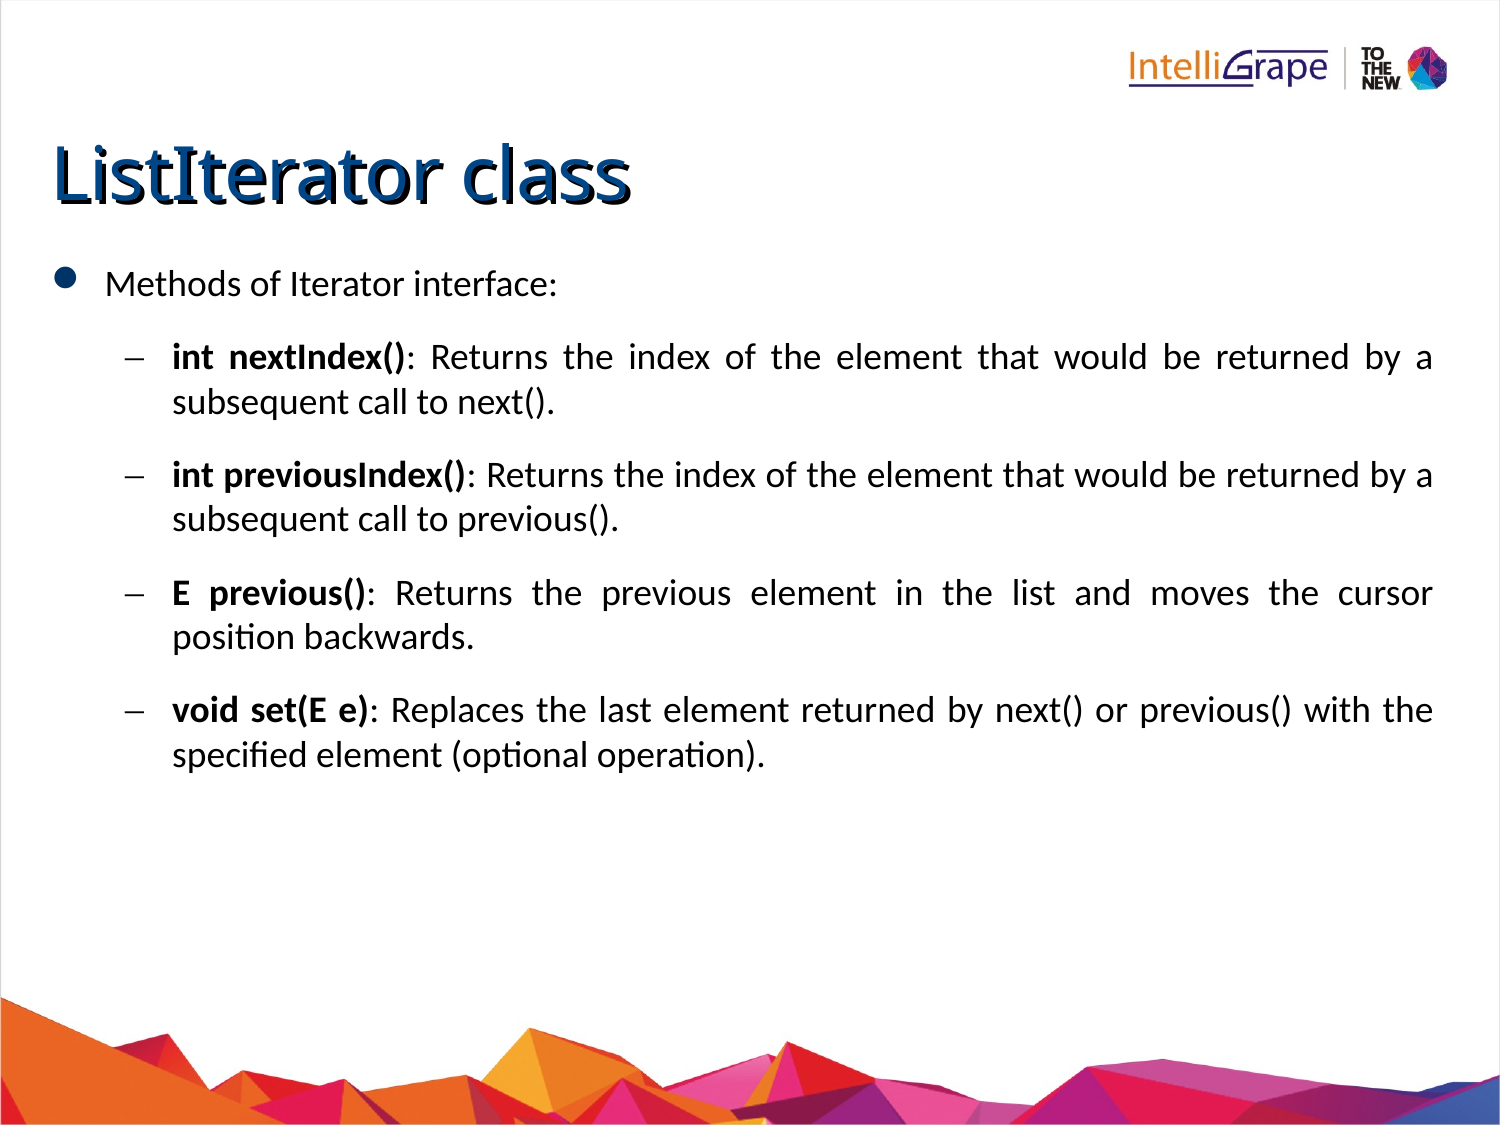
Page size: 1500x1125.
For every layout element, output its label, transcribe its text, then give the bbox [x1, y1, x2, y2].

picture [0, 0, 1500, 1125]
text_box ListIterator class [35, 118, 1477, 234]
text_box Methods of Iterator interface: int nextIndex(): Returns the index of the element that would be returned by a subsequent call to next(). int previousIndex(): Returns the index of the element that would be returned by a subsequent call to previous(). E previous(): Returns the previous element in the list and moves the cursor position backwards. void set(E e): Replaces the last element returned by next() or previous() with the specified element (optional operation). [35, 253, 1450, 1125]
